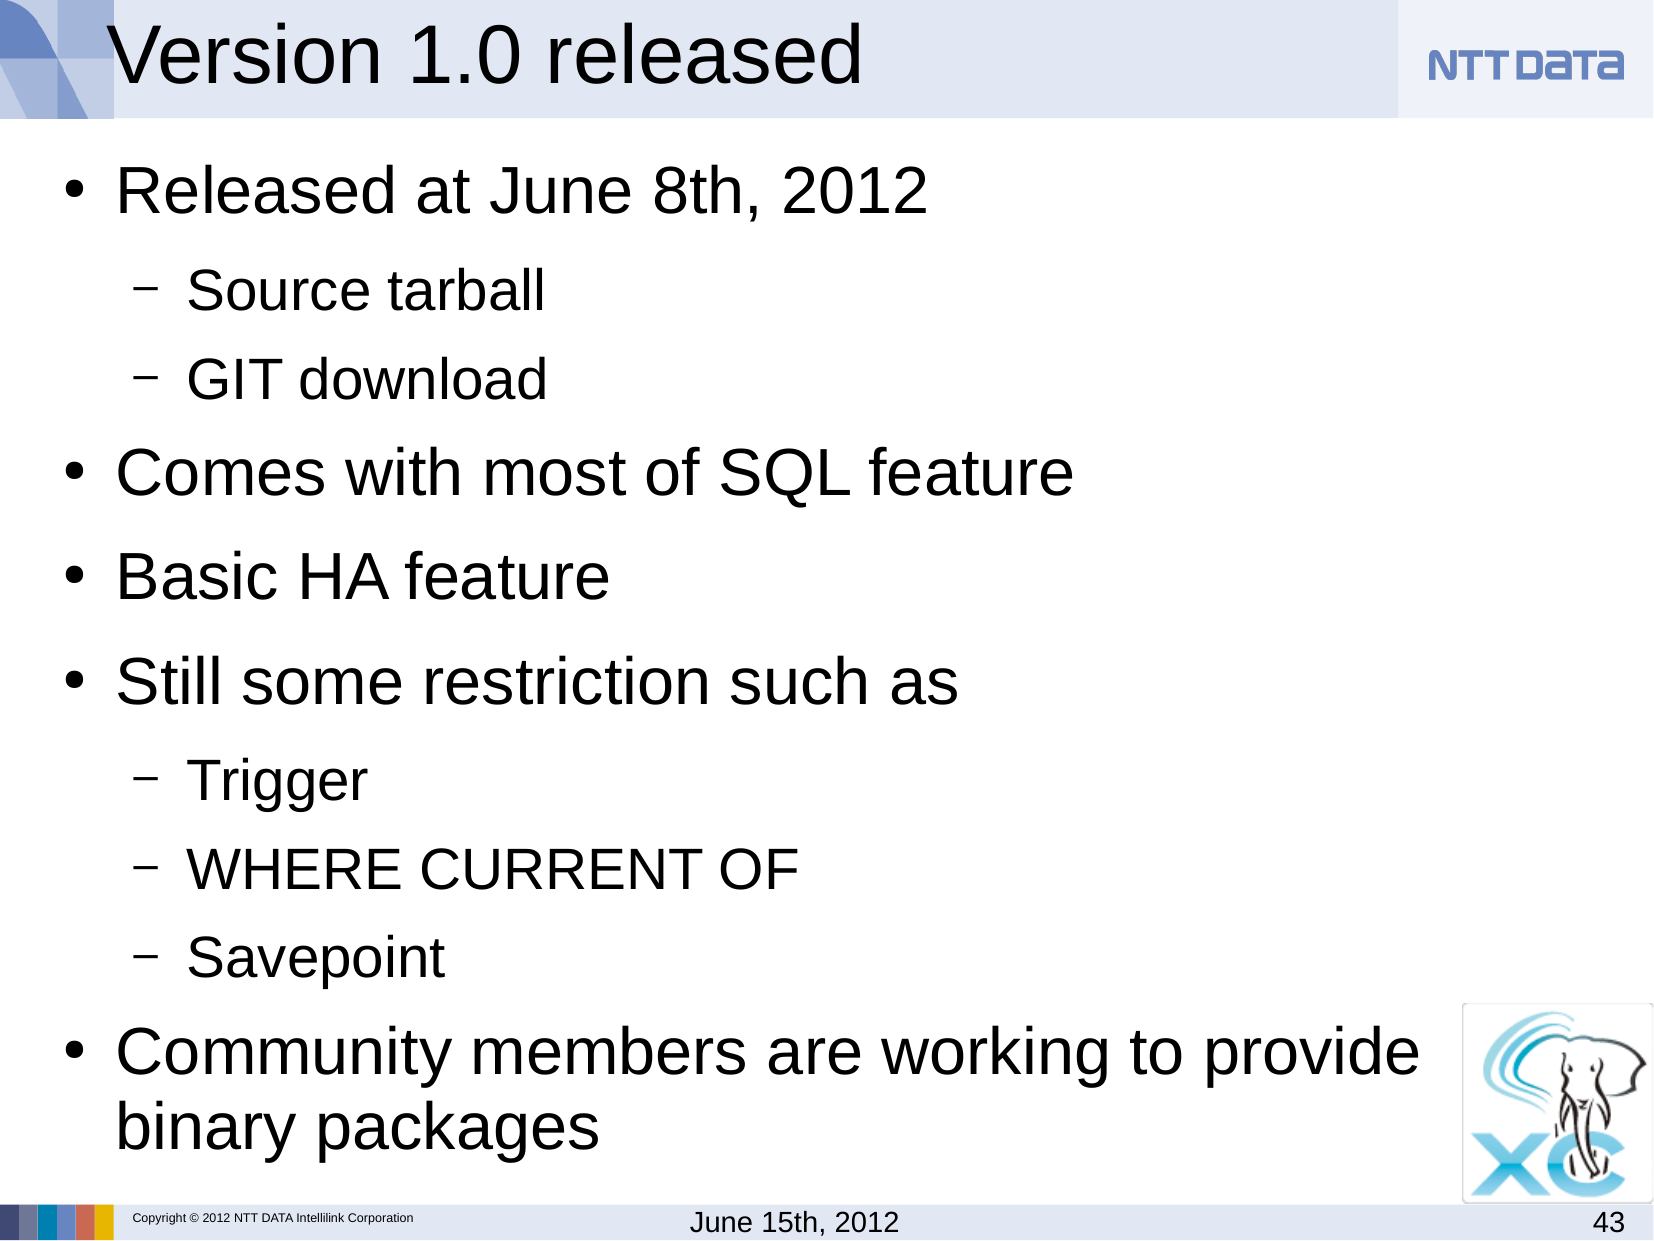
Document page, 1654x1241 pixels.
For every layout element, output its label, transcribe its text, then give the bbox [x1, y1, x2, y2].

title Version 1.0 released [106, 7, 1399, 101]
picture [1429, 50, 1624, 80]
picture [0, 0, 114, 119]
list Released at June 8th, 2012 Source tarball GIT download Comes with most of SQL feature Basic HA feature Still some restriction such as Trigger WHERE CURRENT OF Savepoint Community members are working to provide binary packages [44, 153, 1501, 1182]
picture [1462, 1003, 1654, 1204]
